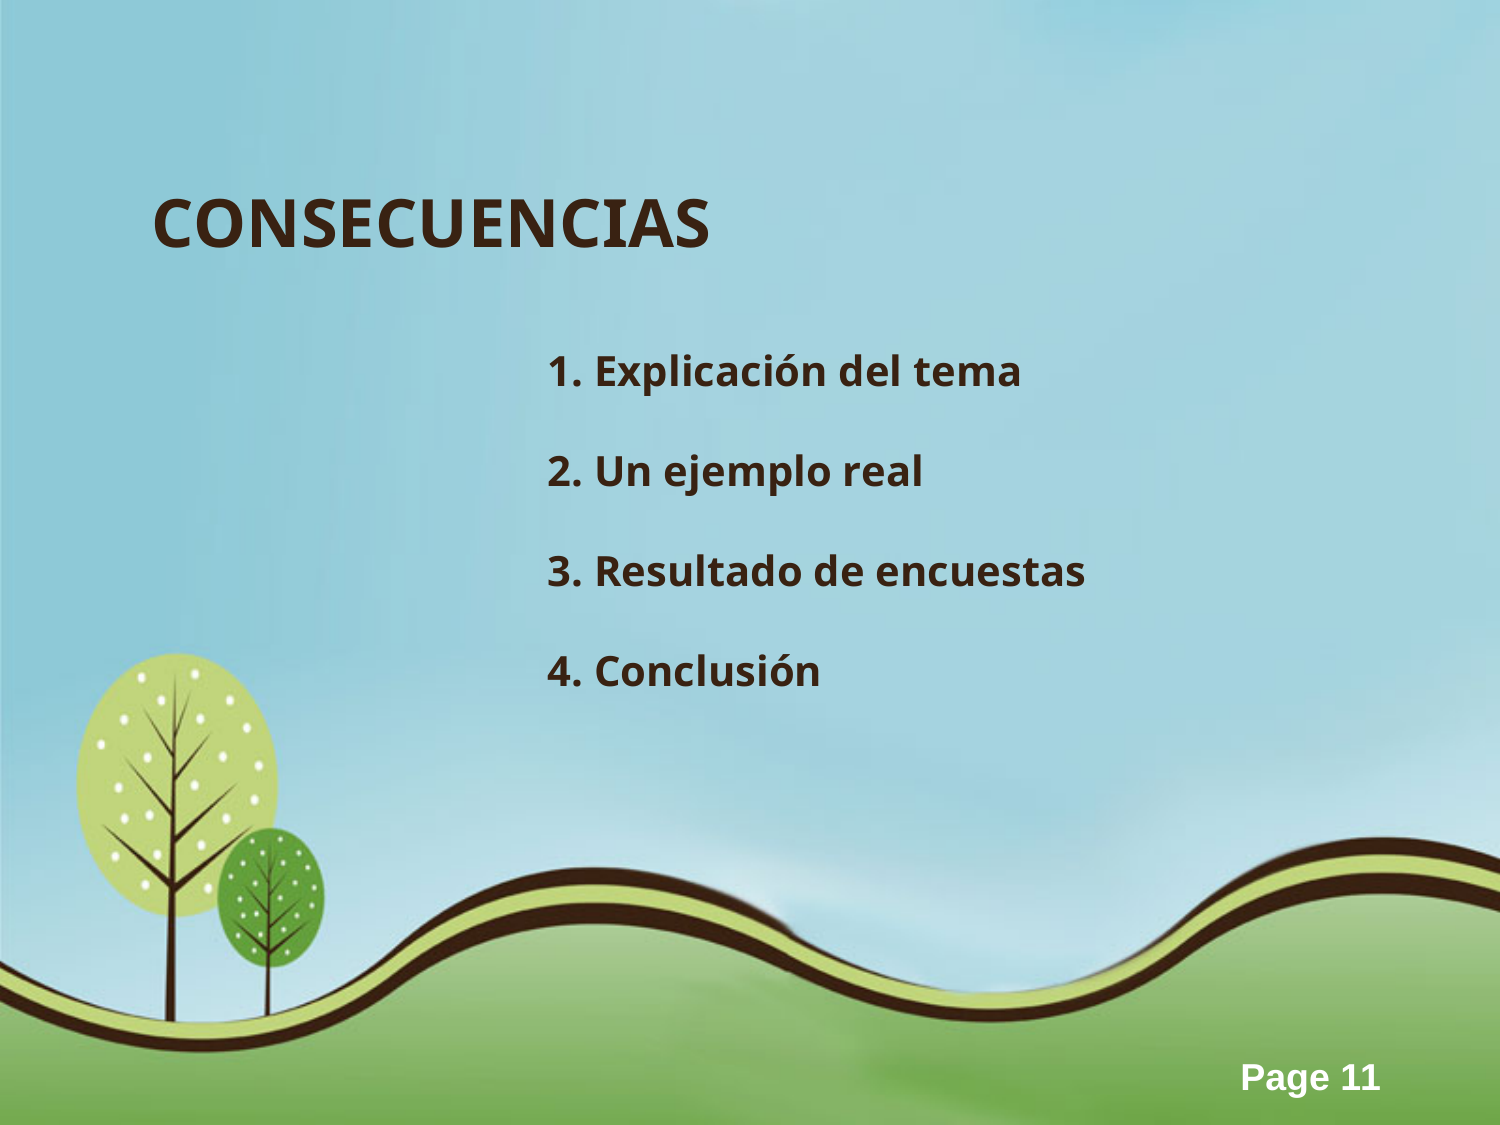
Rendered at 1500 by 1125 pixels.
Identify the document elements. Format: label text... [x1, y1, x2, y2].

text_box 1. Explicación del tema 2. Un ejemplo real 3. Resultado de encuestas 4. Conclusión [517, 314, 1366, 811]
picture [0, 0, 1500, 1125]
text_box CONSECUENCIAS [136, 173, 727, 269]
